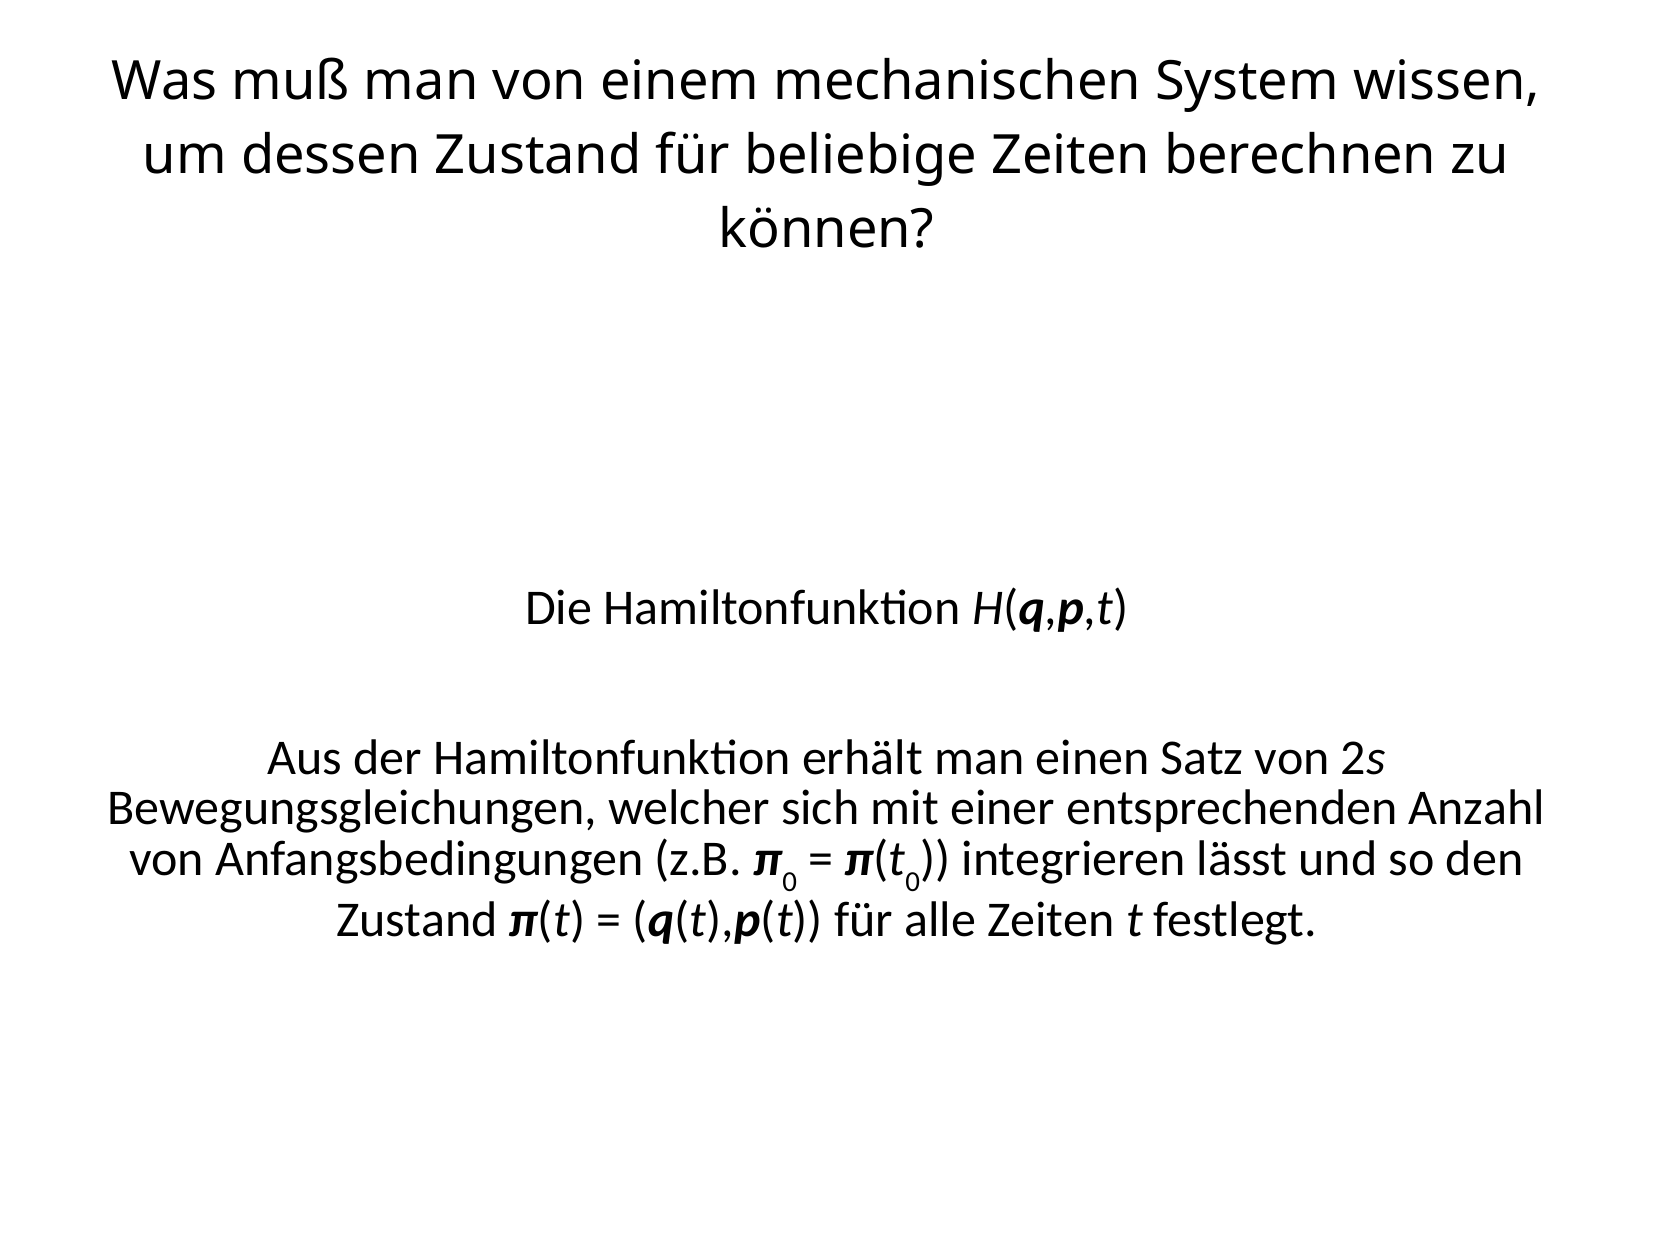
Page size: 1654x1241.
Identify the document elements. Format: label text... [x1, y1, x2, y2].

title Was muß man von einem mechanischen System wissen, um dessen Zustand für beliebige Zeiten berechnen zu können? [82, 49, 1571, 257]
subtitle Die Hamiltonfunktion H(q,p,t) Aus der Hamiltonfunktion erhält man einen Satz von 2s Bewegungsgleichungen, welcher sich mit einer entsprechenden Anzahl von Anfangsbedingungen (z.B. π0 = π(t0)) integrieren lässt und so den Zustand π(t) = (q(t),p(t)) für alle Zeiten t festlegt. [82, 408, 1571, 1128]
